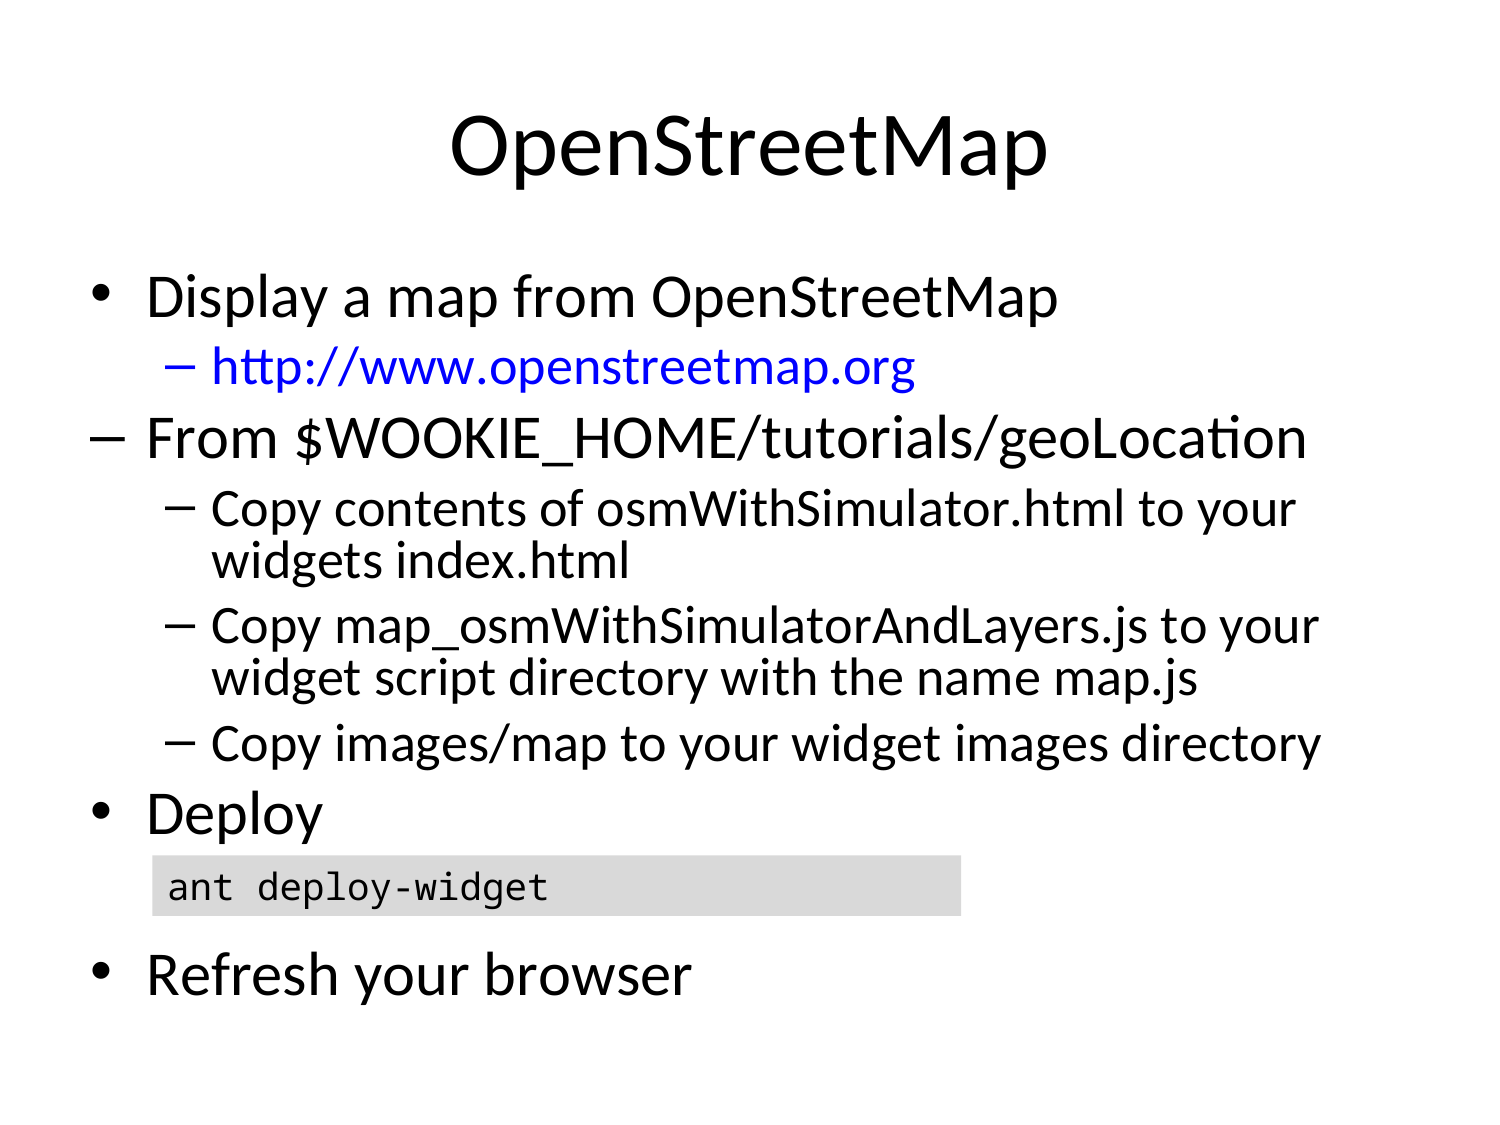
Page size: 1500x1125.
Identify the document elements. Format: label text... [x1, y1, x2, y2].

list Display a map from OpenStreetMap http://www.openstreetmap.org From $WOOKIE_HOME/tutorials/geoLocation Copy contents of osmWithSimulator.html to your widgets index.html Copy map_osmWithSimulatorAndLayers.js to your widget script directory with the name map.js Copy images/map to your widget images directory Deploy Refresh your browser [75, 262, 1426, 1125]
title OpenStreetMap [75, 45, 1426, 233]
text_box ant deploy-widget [152, 855, 962, 916]
